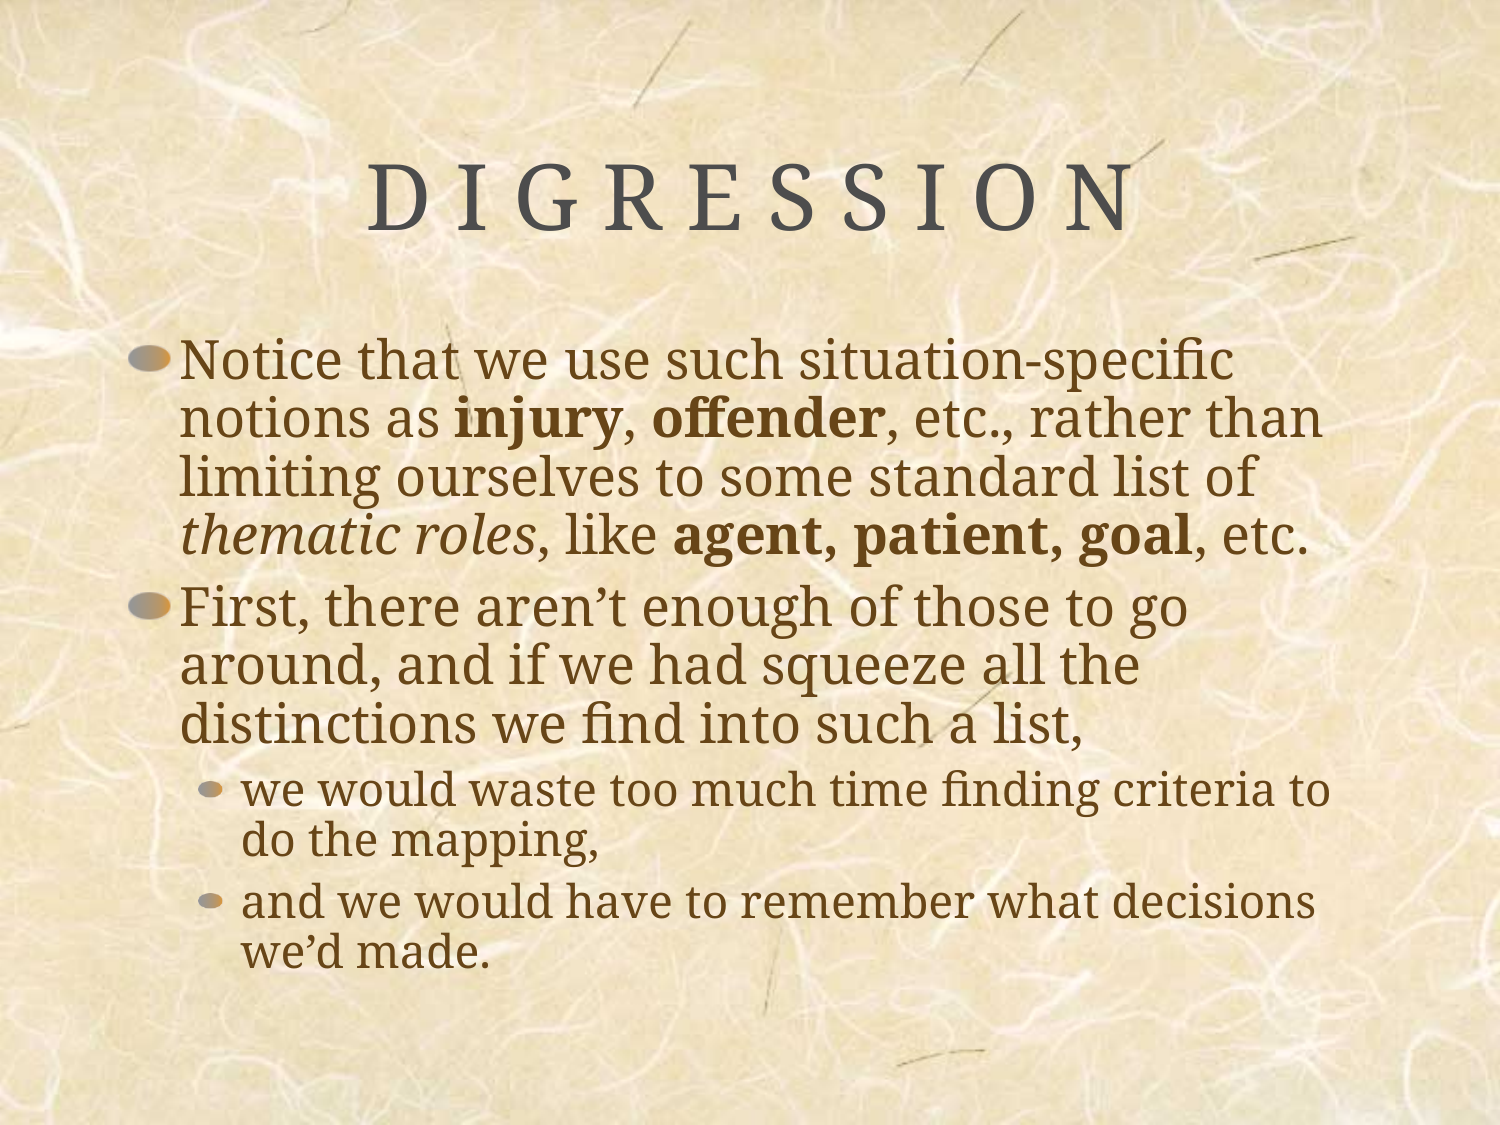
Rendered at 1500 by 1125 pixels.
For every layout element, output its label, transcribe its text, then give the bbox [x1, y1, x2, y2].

picture [0, 0, 1500, 1125]
list Notice that we use such situation-specific notions as injury, offender, etc., rather than limiting ourselves to some standard list of thematic roles, like agent, patient, goal, etc. First, there aren’t enough of those to go around, and if we had squeeze all the distinctions we find into such a list, we would waste too much time finding criteria to do the mapping, and we would have to remember what decisions we’d made. [112, 324, 1388, 1000]
title D I G R E S S I O N [112, 99, 1388, 288]
